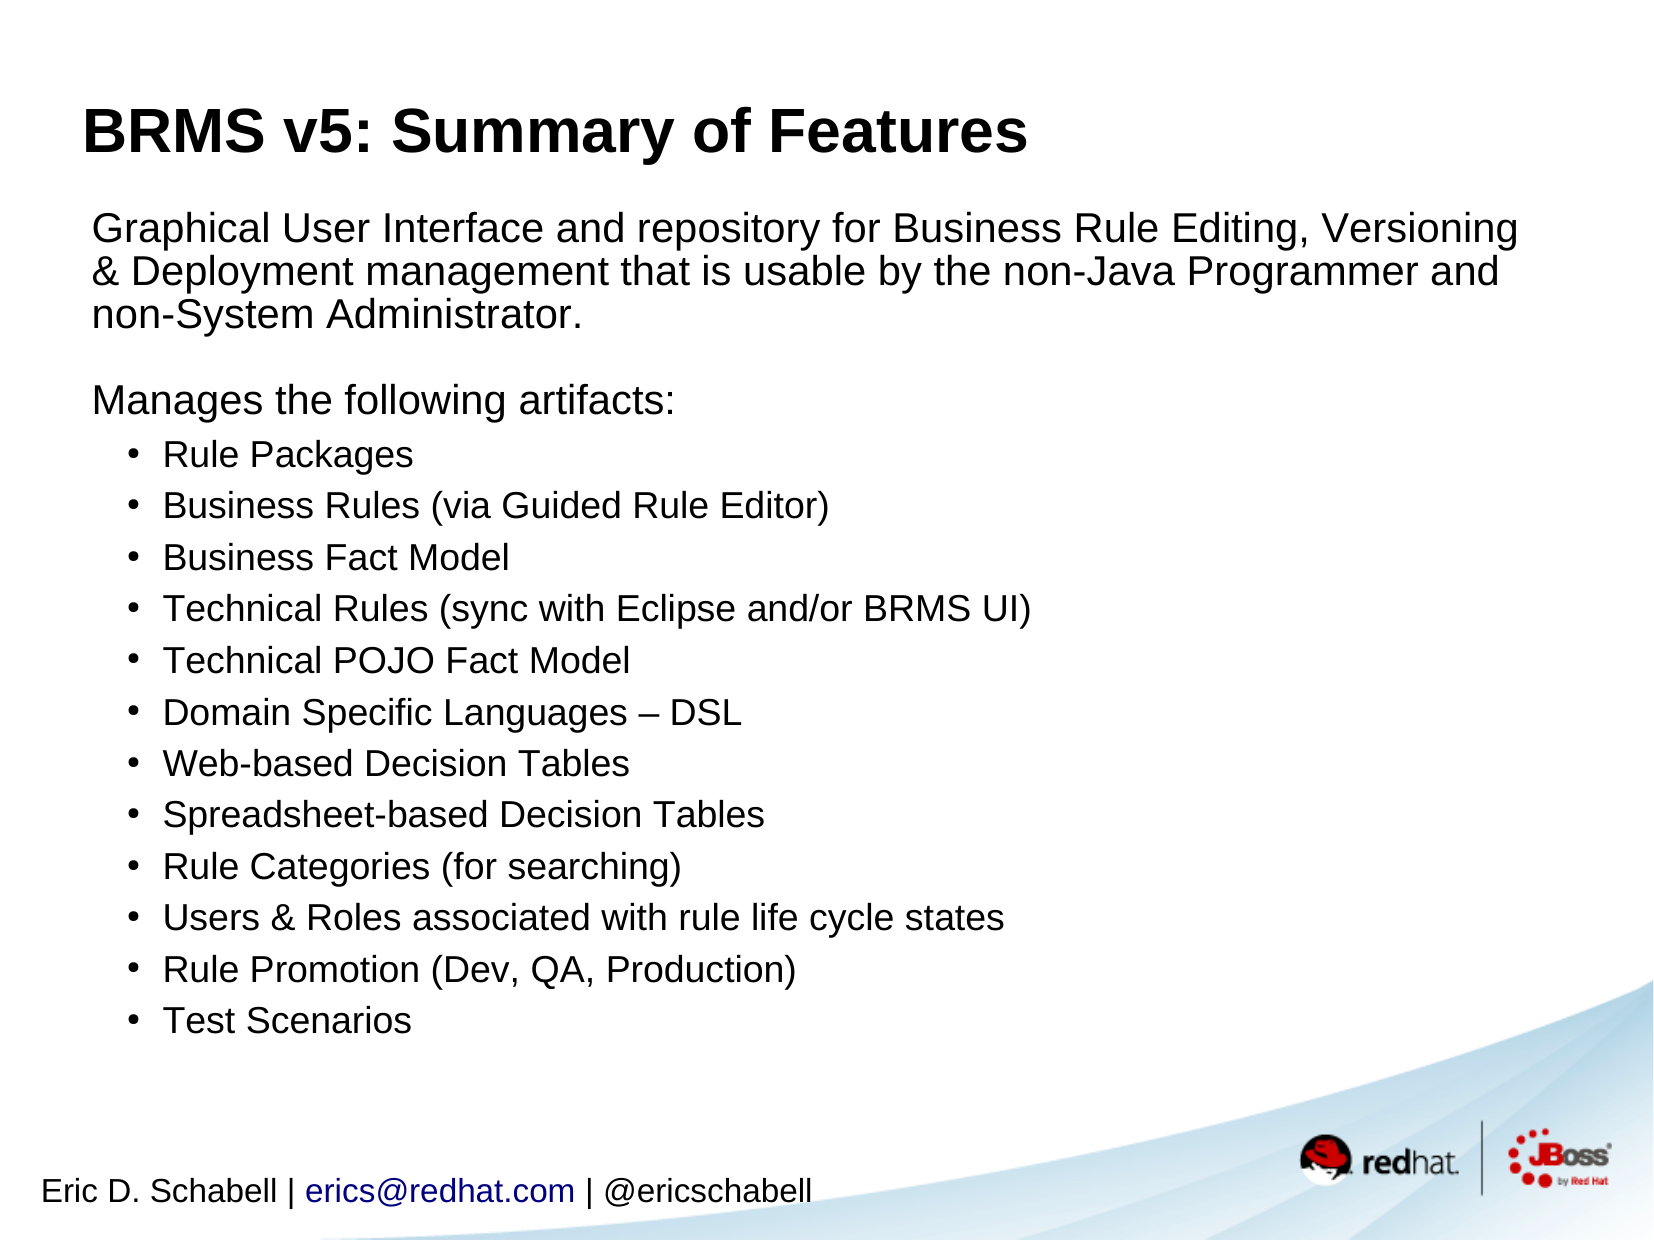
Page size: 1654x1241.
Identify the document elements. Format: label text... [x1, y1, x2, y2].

text_box Graphical User Interface and repository for Business Rule Editing, Versioning & Deployment management that is usable by the non-Java Programmer and non-System Administrator. Manages the following artifacts: Rule Packages Business Rules (via Guided Rule Editor) Business Fact Model Technical Rules (sync with Eclipse and/or BRMS UI) Technical POJO Fact Model Domain Specific Languages – DSL Web-based Decision Tables Spreadsheet-based Decision Tables Rule Categories (for searching) Users & Roles associated with rule life cycle states Rule Promotion (Dev, QA, Production) Test Scenarios [76, 200, 1565, 1050]
picture [3, 0, 1654, 1240]
title BRMS v5: Summary of Features [82, 37, 1571, 226]
